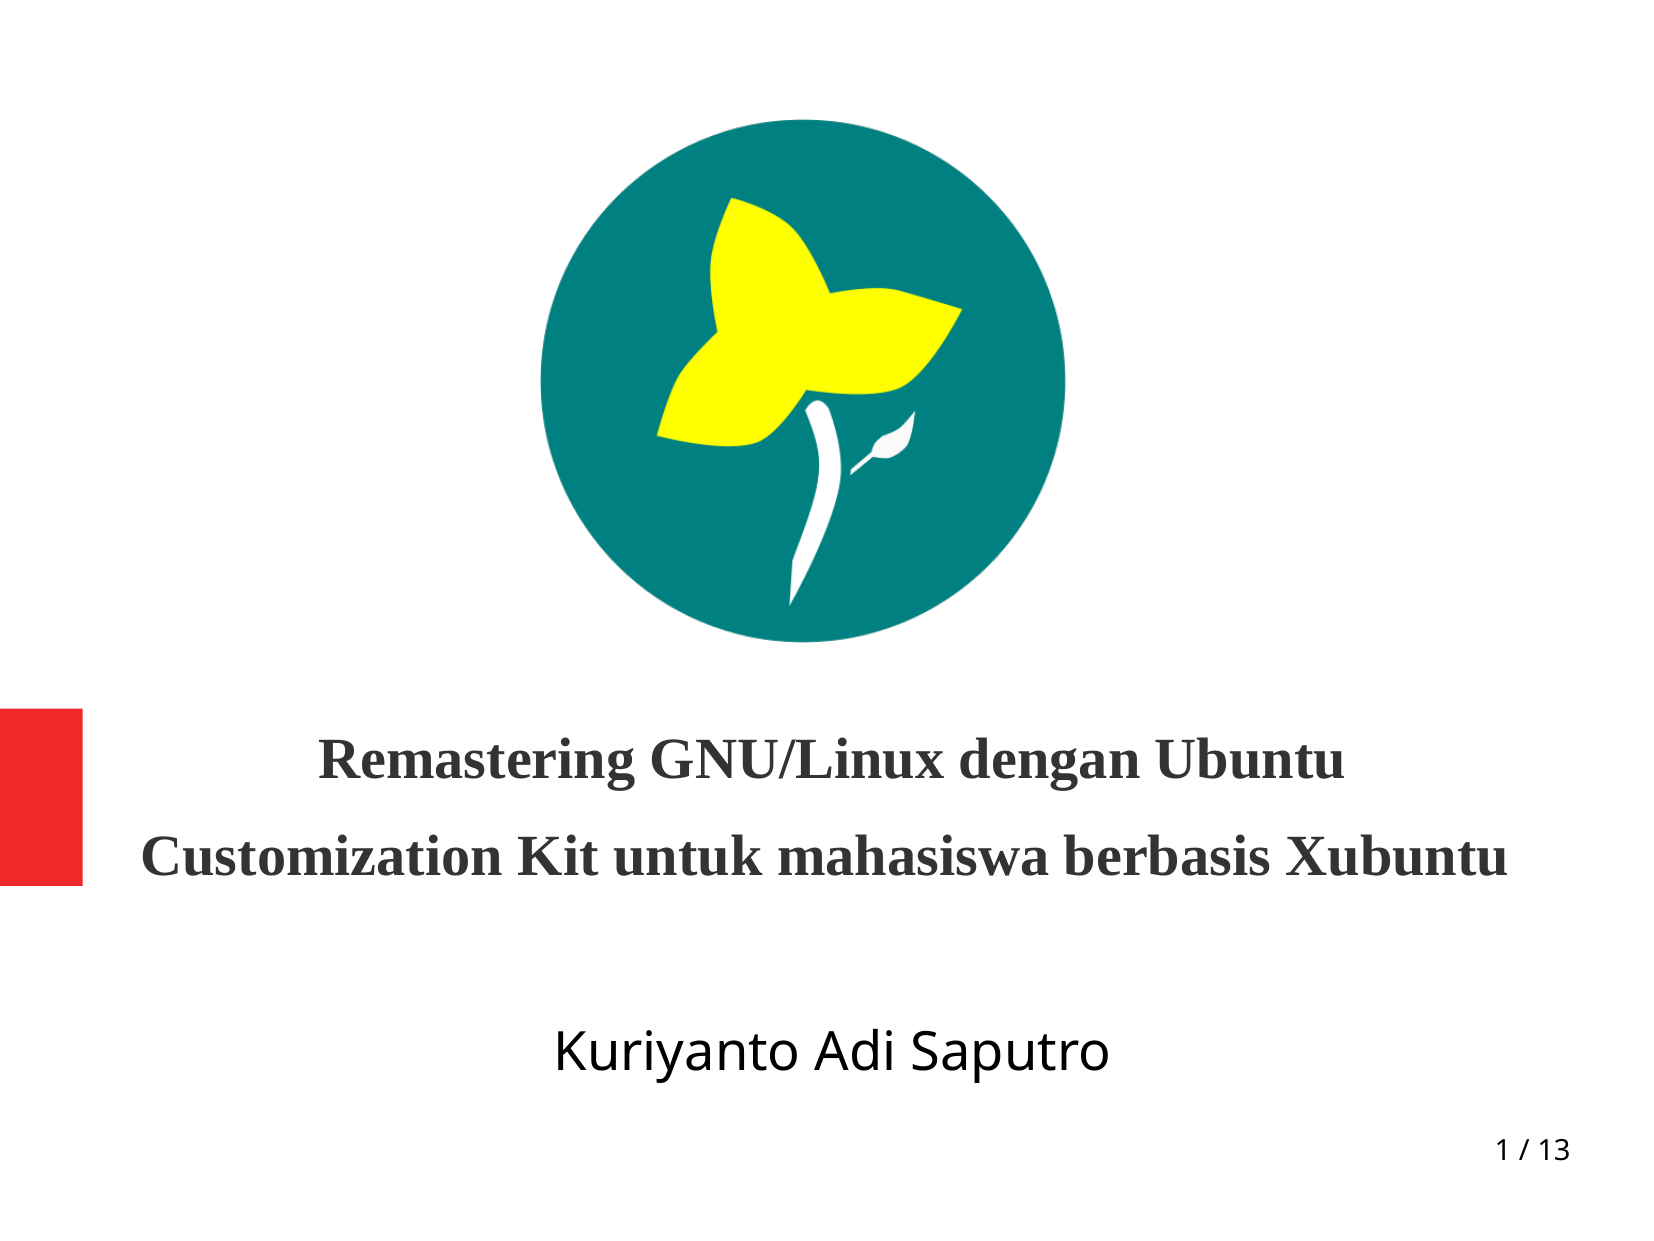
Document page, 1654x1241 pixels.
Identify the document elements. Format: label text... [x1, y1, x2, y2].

subtitle Kuriyanto Adi Saputro [129, 968, 1536, 1130]
picture [540, 119, 1066, 643]
title Remastering GNU/Linux dengan Ubuntu Customization Kit untuk mahasiswa berbasis Xubuntu [129, 655, 1536, 928]
